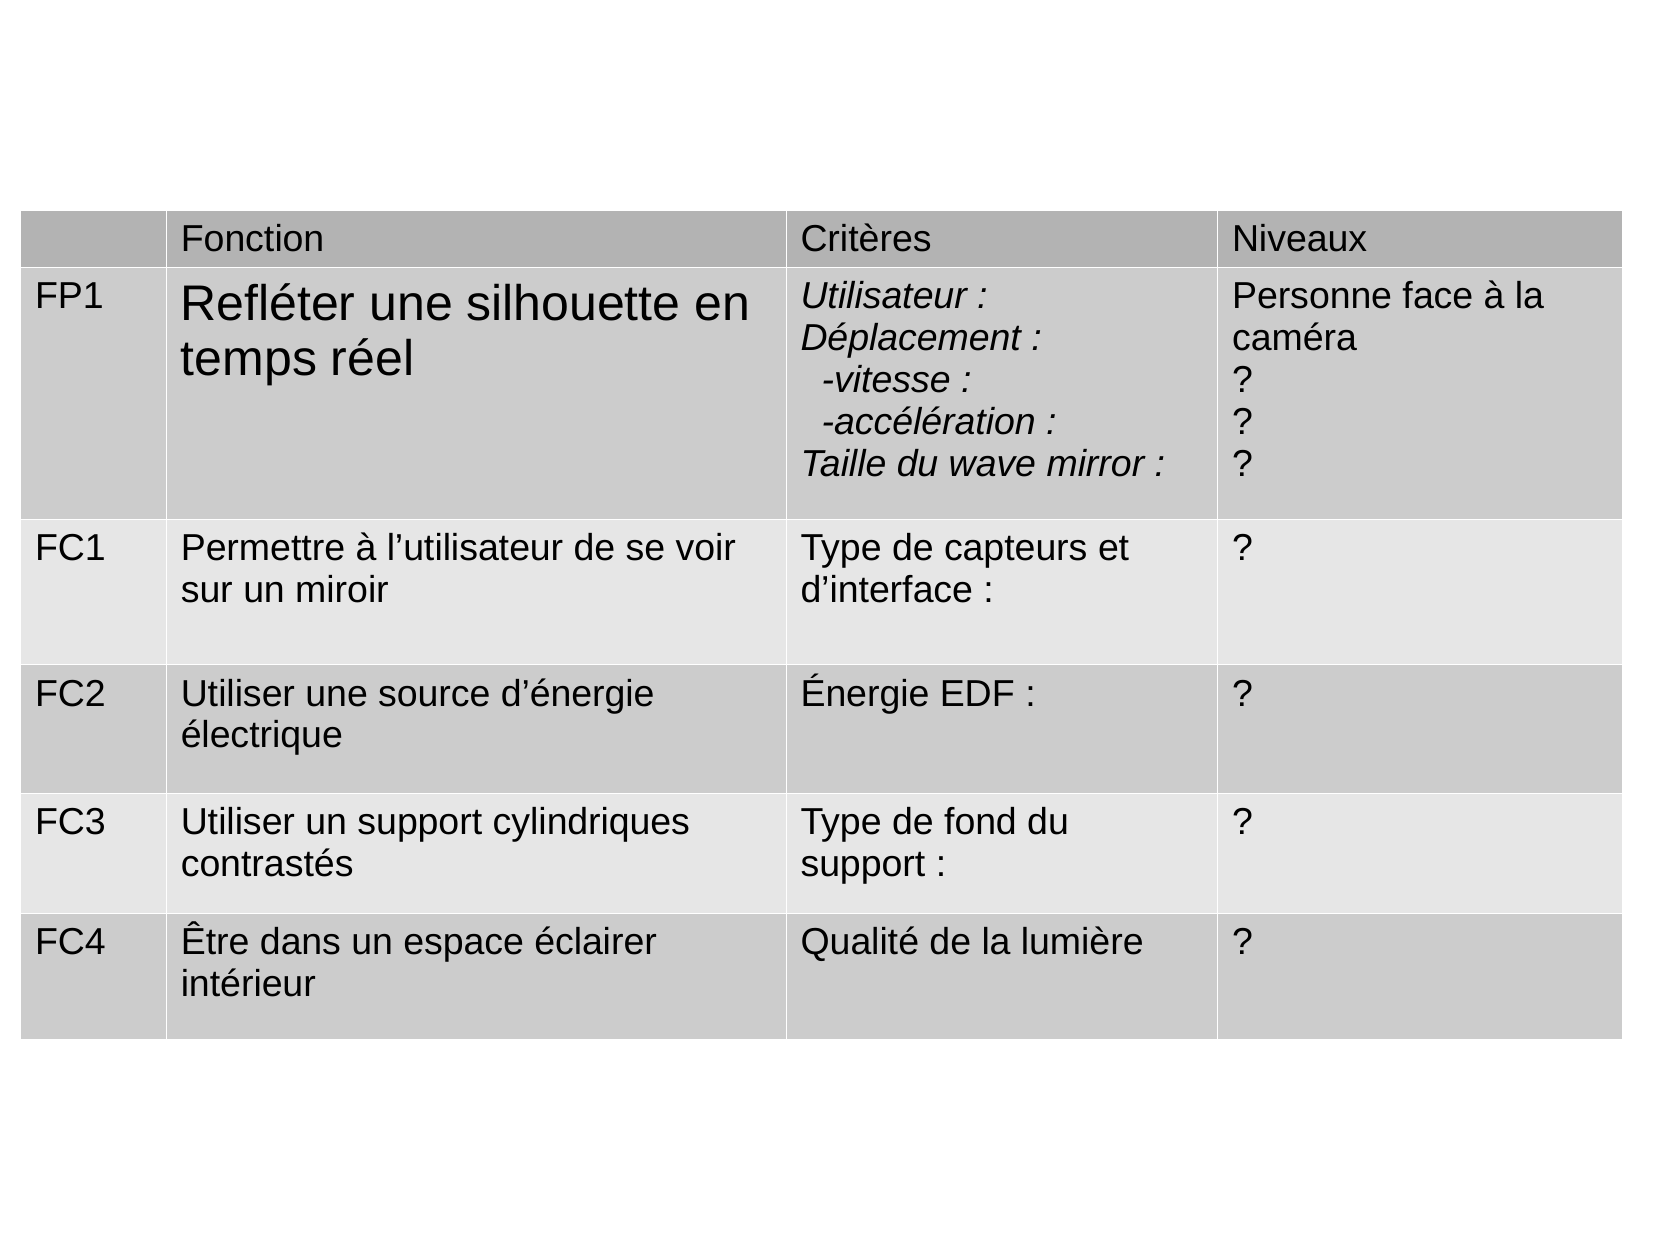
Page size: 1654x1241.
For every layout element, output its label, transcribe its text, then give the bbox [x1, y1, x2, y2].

table_cell Utiliser une source d’énergie électrique [167, 665, 786, 793]
table_cell FC3 [21, 794, 166, 913]
table_cell Être dans un espace éclairer intérieur [167, 914, 786, 1039]
table_cell FC2 [21, 665, 166, 793]
table_cell Utiliser un support cylindriques contrastés [167, 794, 786, 913]
table_cell Personne face à la caméra ? ? ? [1218, 268, 1622, 519]
table_cell ? [1218, 794, 1622, 913]
table_cell FC4 [21, 914, 166, 1039]
table_cell FP1 [21, 268, 166, 519]
table_cell FC1 [21, 520, 166, 664]
table_header [21, 211, 166, 267]
table_cell Type de capteurs et d’interface : [787, 520, 1217, 664]
table_cell Type de fond du support : [787, 794, 1217, 913]
table_cell Permettre à l’utilisateur de se voir sur un miroir [167, 520, 786, 664]
table_header Fonction [167, 211, 786, 267]
table_cell ? [1218, 520, 1622, 664]
table_header Niveaux [1218, 211, 1622, 267]
table_header Critères [787, 211, 1217, 267]
table_cell Utilisateur : Déplacement : -vitesse : -accélération : Taille du wave mirror : [787, 268, 1217, 519]
table_cell Refléter une silhouette en temps réel [167, 268, 786, 519]
table_cell Qualité de la lumière [787, 914, 1217, 1039]
table_cell ? [1218, 665, 1622, 793]
table_cell Énergie EDF : [787, 665, 1217, 793]
table_cell ? [1218, 914, 1622, 1039]
